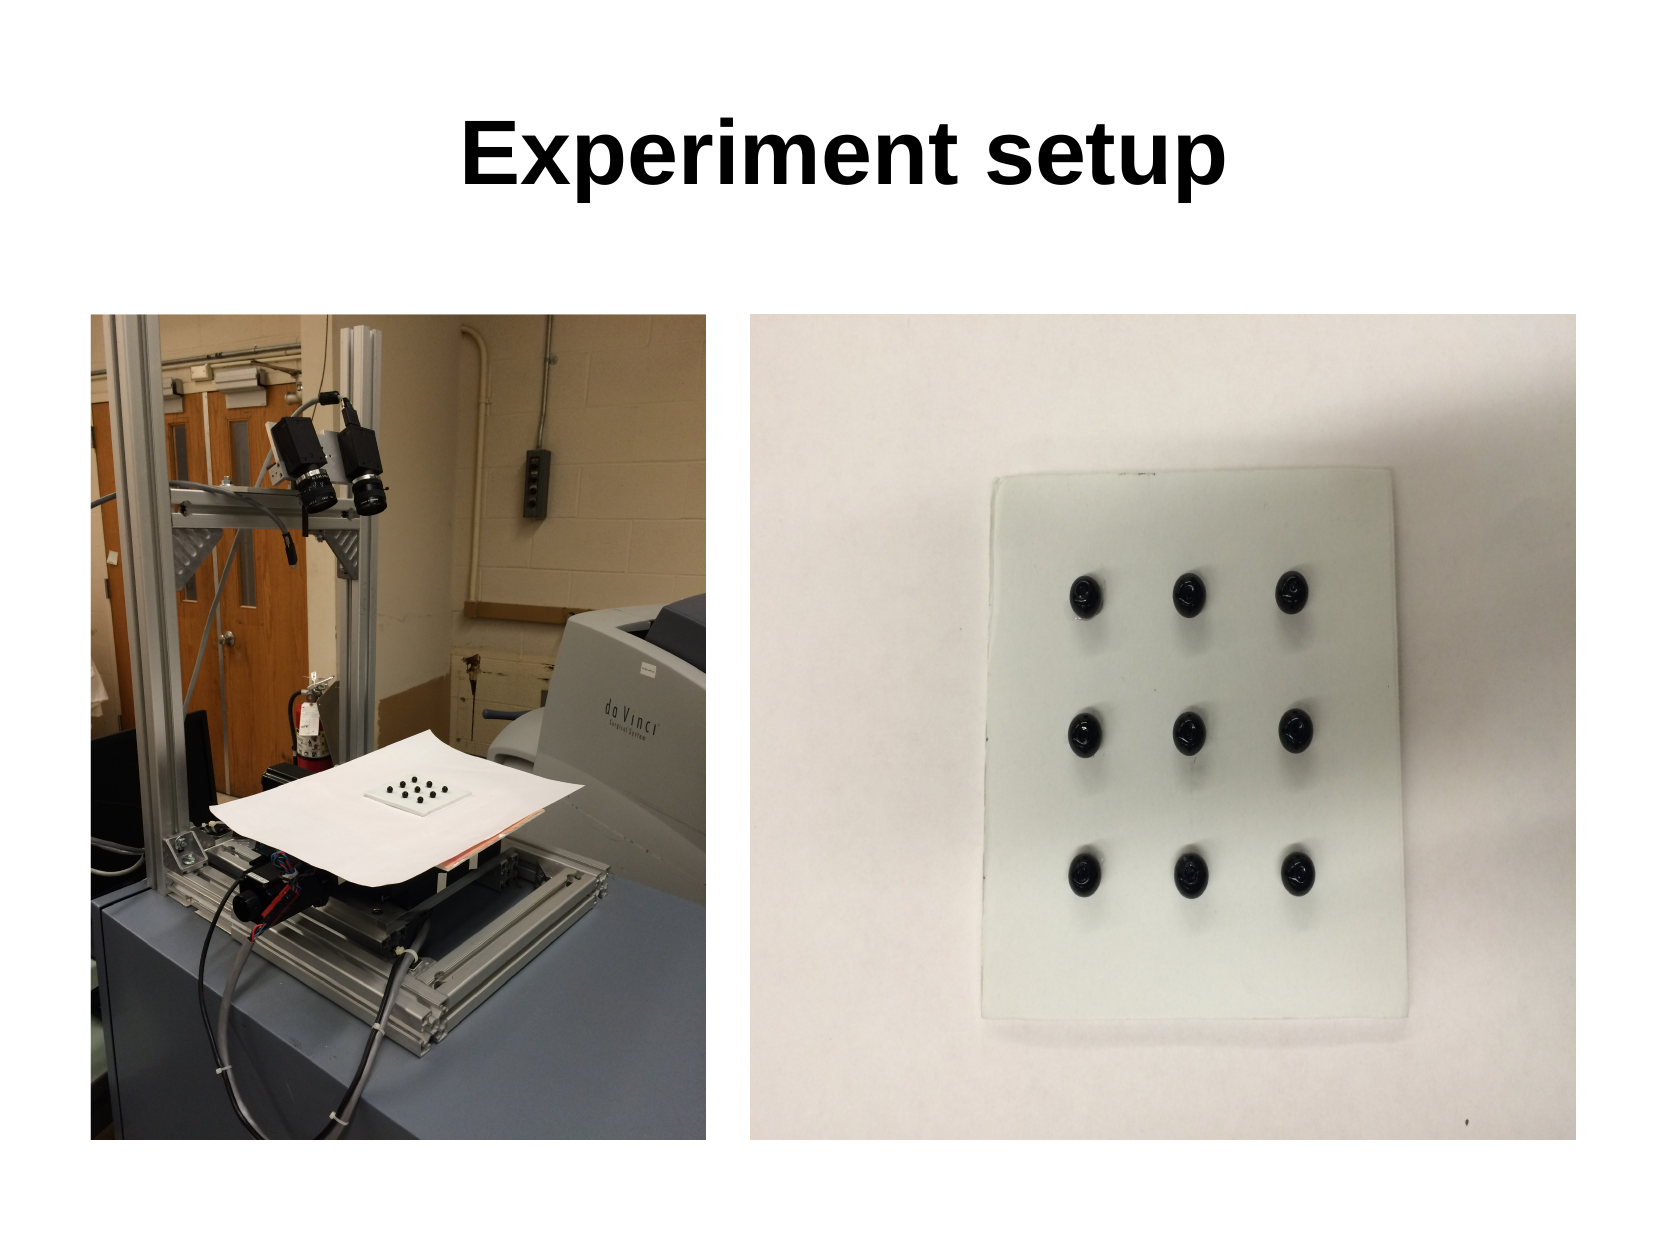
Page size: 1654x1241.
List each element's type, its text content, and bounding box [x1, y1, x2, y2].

picture [90, 315, 706, 1141]
picture [750, 314, 1576, 1141]
title Experiment setup [82, 49, 1571, 257]
